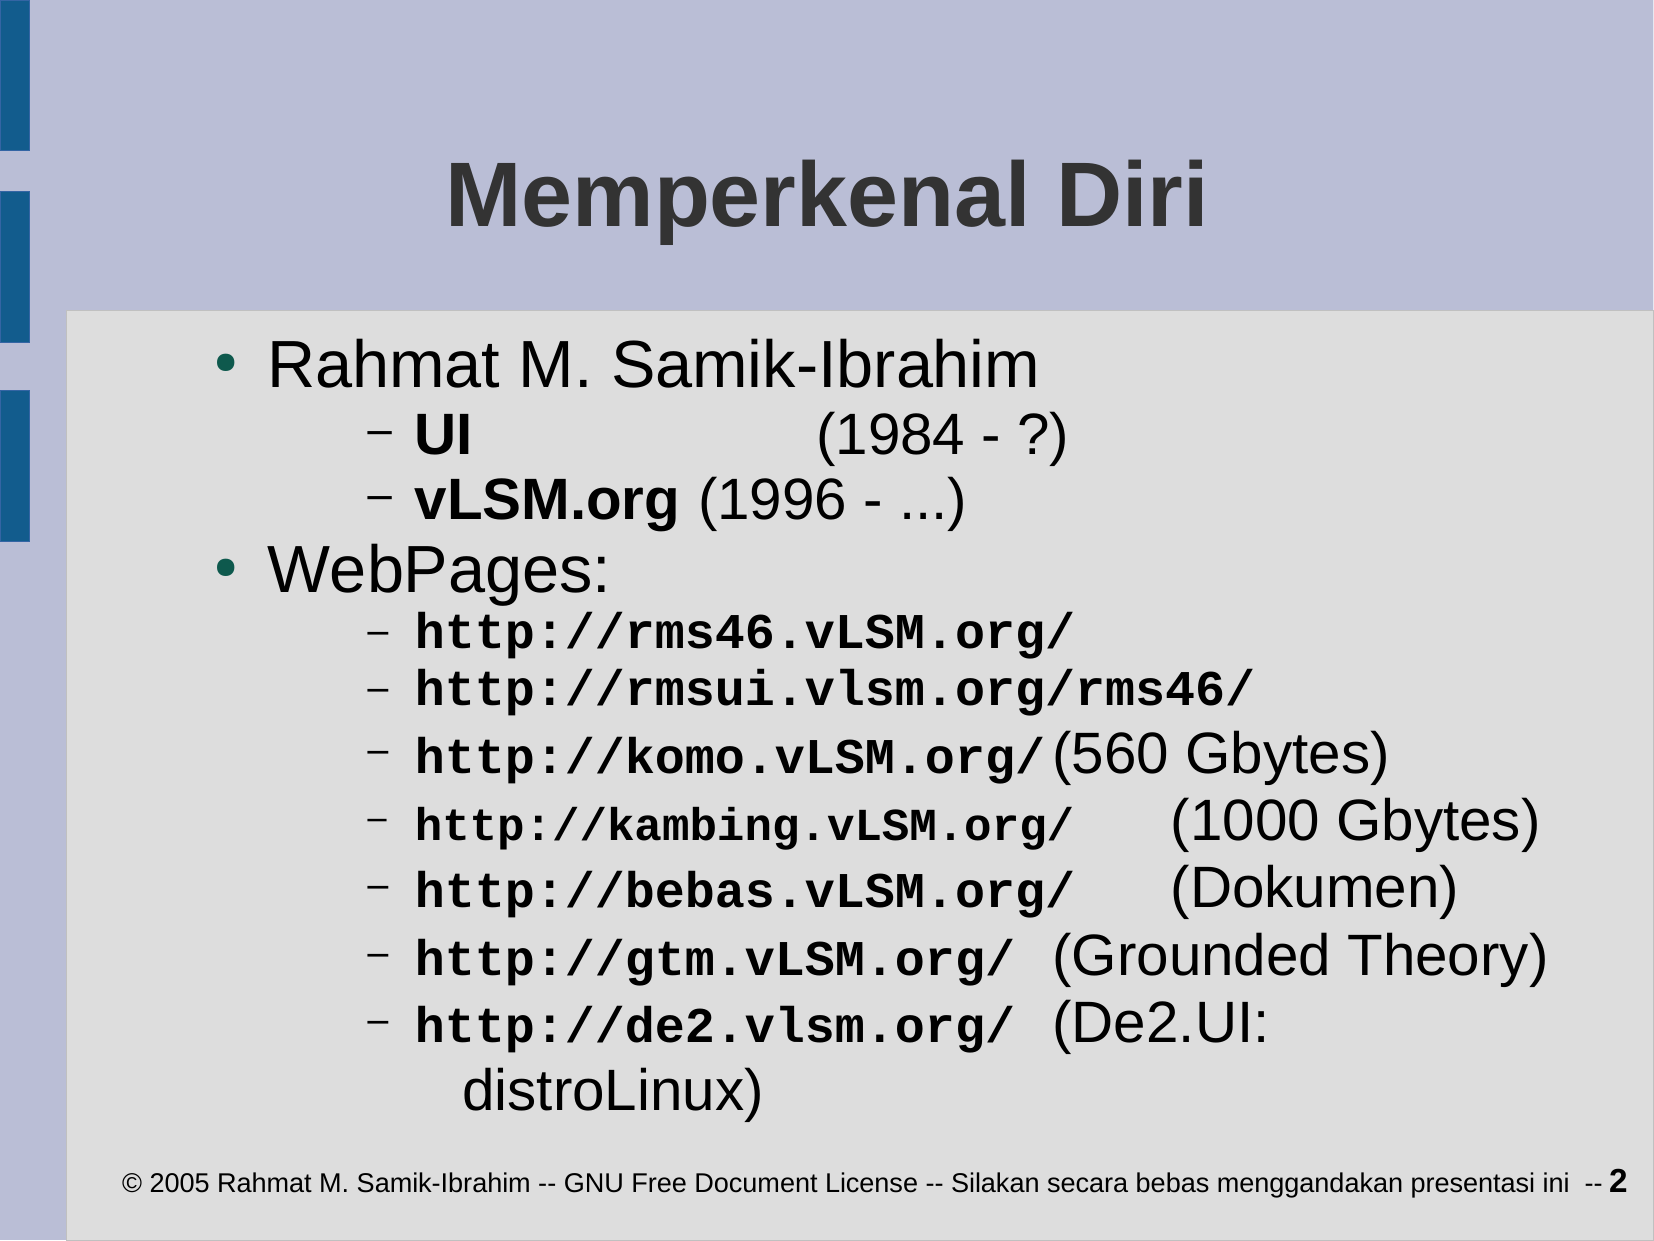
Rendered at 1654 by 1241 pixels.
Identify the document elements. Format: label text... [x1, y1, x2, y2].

title Memperkenal Diri [121, 91, 1534, 299]
list Rahmat M. Samik-Ibrahim UI (1984 - ?) vLSM.org (1996 - ...) WebPages: http://rms46.vLSM.org/ http://rmsui.vlsm.org/rms46/ http://komo.vLSM.org/ (560 Gbytes) http://kambing.vLSM.org/ (1000 Gbytes) http://bebas.vLSM.org/ (Dokumen) http://gtm.vLSM.org/ (Grounded Theory) http://de2.vlsm.org/ (De2.UI: distroLinux) [178, 327, 1570, 1109]
